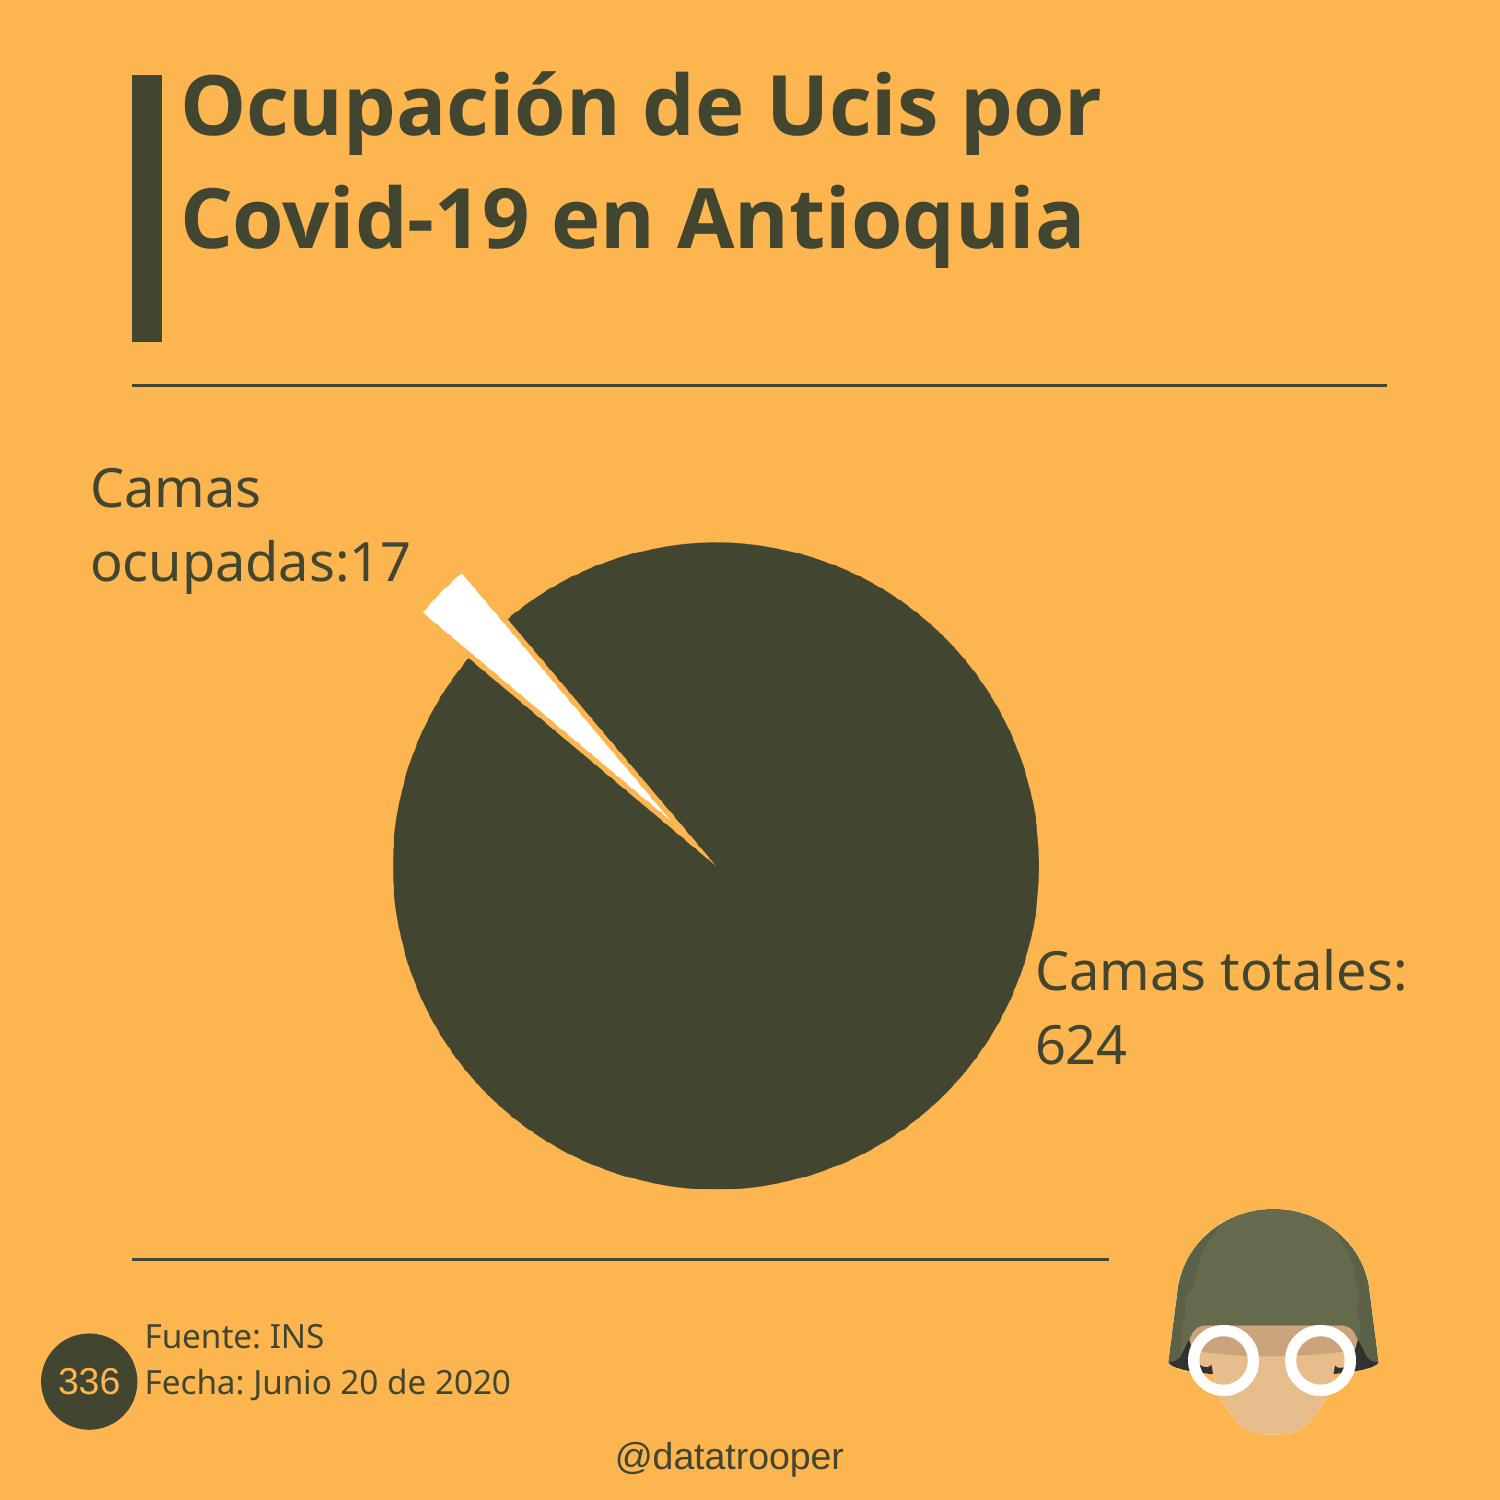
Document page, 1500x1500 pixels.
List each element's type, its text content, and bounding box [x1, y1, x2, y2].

title Ocupación de Ucis por Covid-19 en Antioquia [180, 64, 1351, 255]
picture [358, 517, 1072, 1213]
picture [1125, 1142, 1410, 1500]
title Camas totales: 624 [1072, 948, 1456, 1066]
title Camas ocupadas:17 [90, 465, 511, 582]
